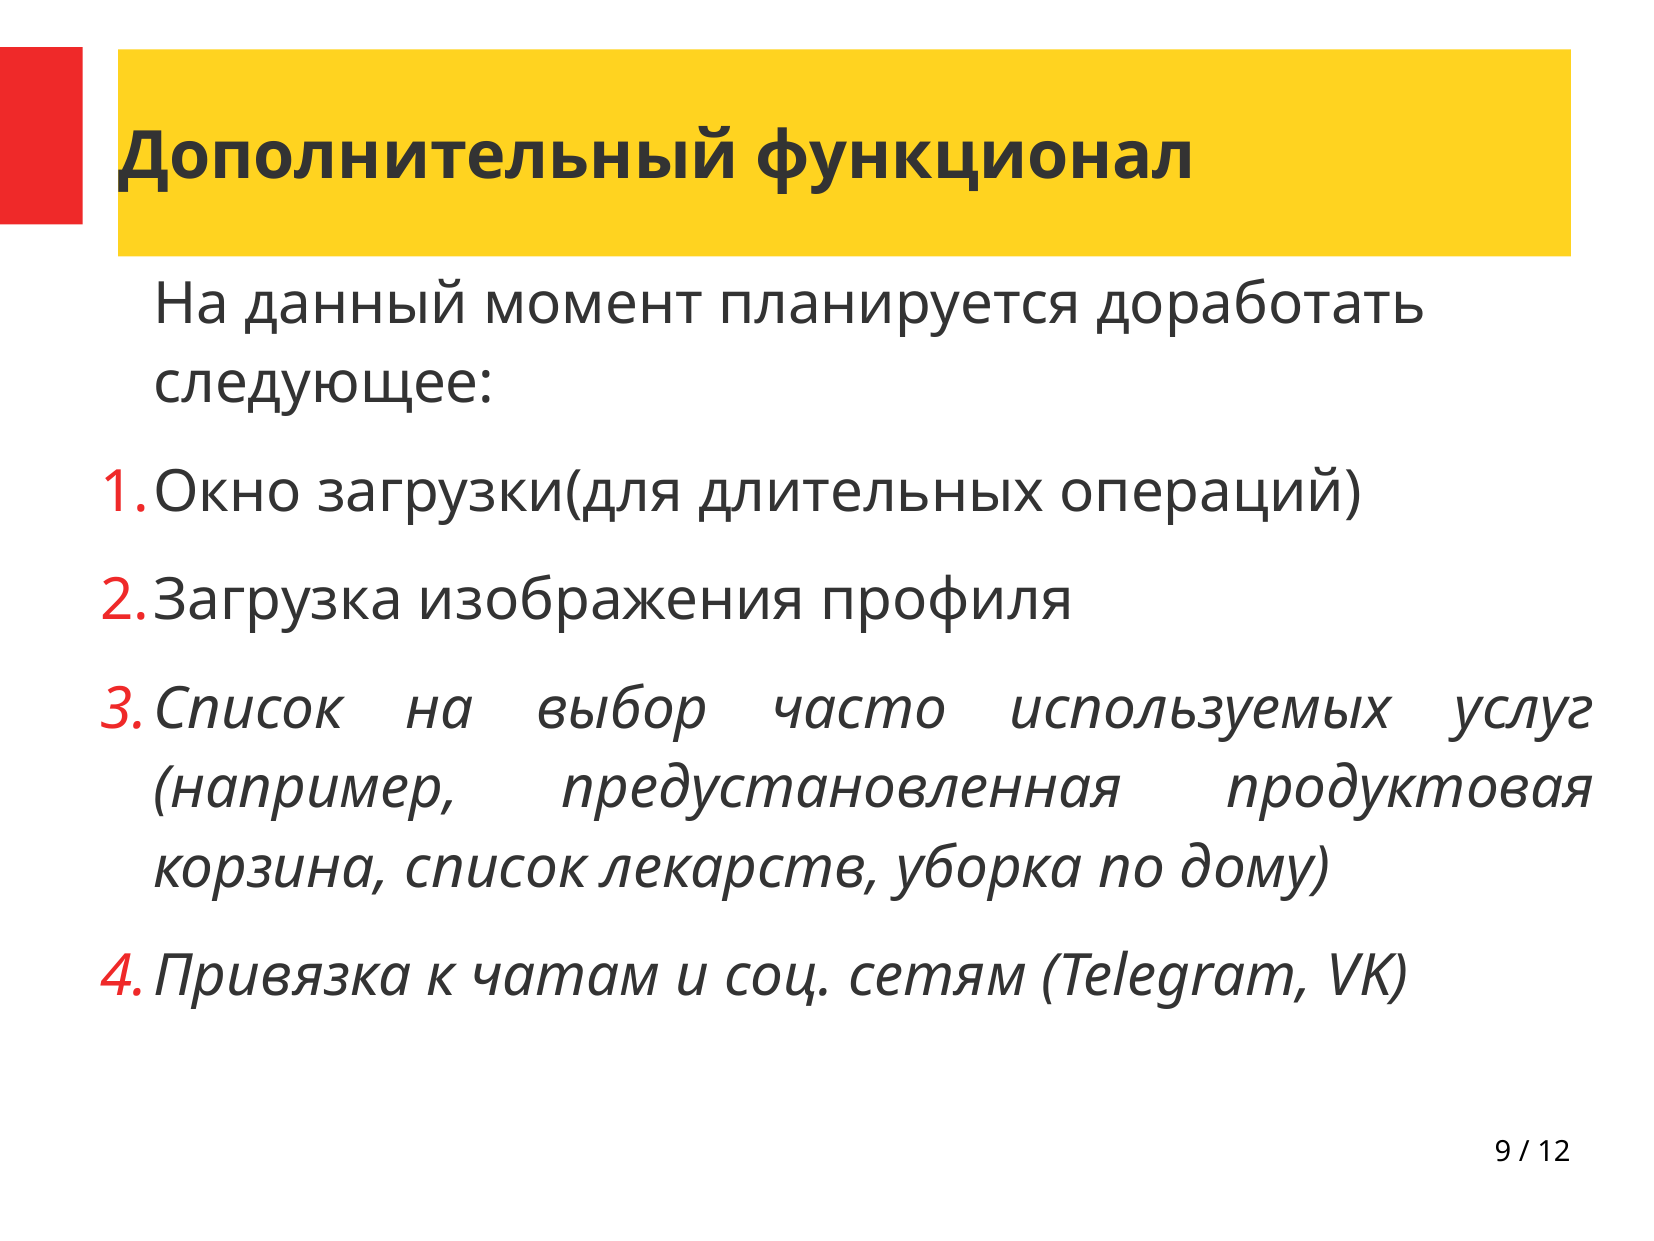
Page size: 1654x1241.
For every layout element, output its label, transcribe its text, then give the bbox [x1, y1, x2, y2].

list На данный момент планируется доработать следующее: Окно загрузки(для длительных операций) Загрузка изображения профиля Список на выбор часто используемых услуг (например, предустановленная продуктовая корзина, список лекарств, уборка по дому) Привязка к чатам и соц. сетям (Telegram, VK) [82, 261, 1595, 1063]
title Дополнительный функционал [118, 49, 1571, 257]
